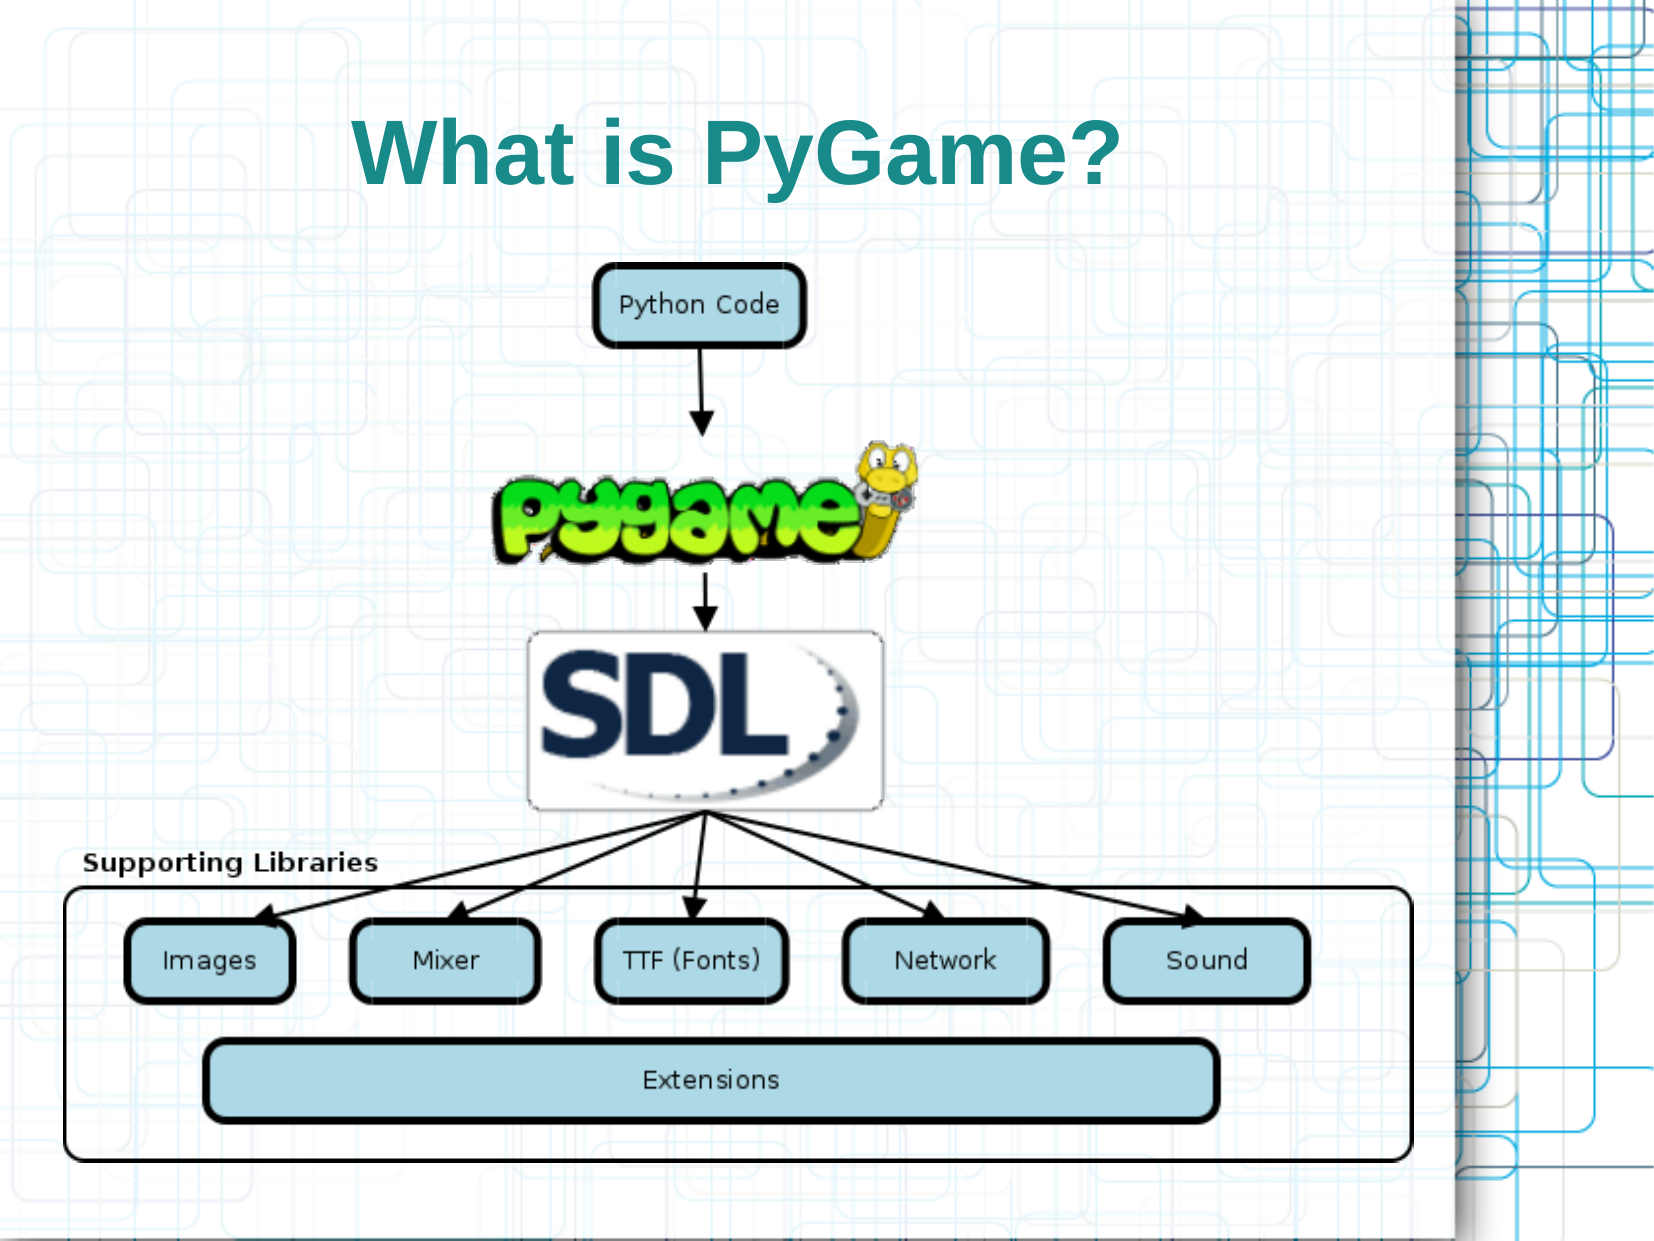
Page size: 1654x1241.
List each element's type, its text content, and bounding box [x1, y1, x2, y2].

picture [0, 0, 1654, 1241]
title What is PyGame? [59, 49, 1418, 257]
